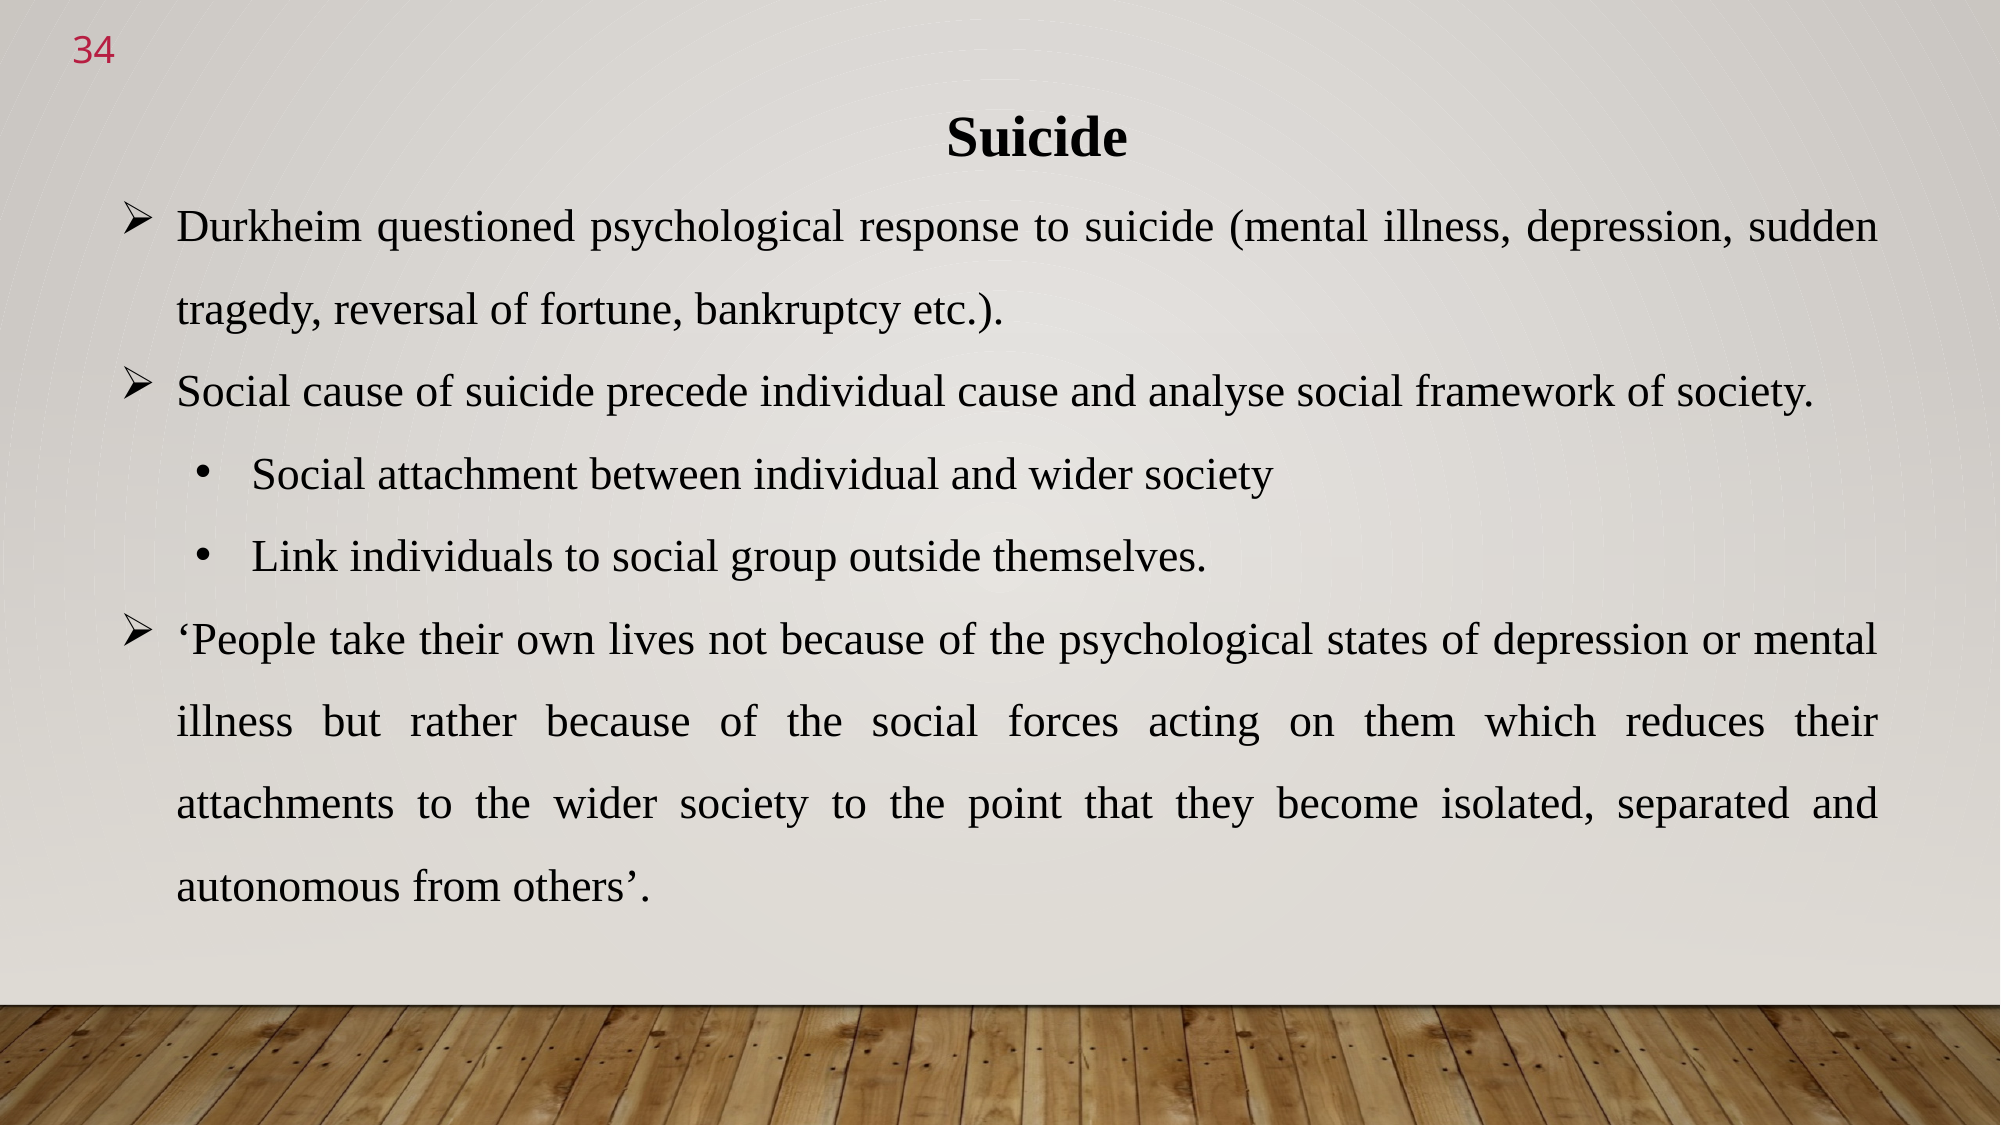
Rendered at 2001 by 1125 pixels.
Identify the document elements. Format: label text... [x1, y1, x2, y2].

text_box Suicide Durkheim questioned psychological response to suicide (mental illness, depression, sudden tragedy, reversal of fortune, bankruptcy etc.). Social cause of suicide precede individual cause and analyse social framework of society. Social attachment between individual and wider society Link individuals to social group outside themselves. ‘People take their own lives not because of the psychological states of depression or mental illness but rather because of the social forces acting on them which reduces their attachments to the wider society to the point that they become isolated, separated and autonomous from others’. [105, 56, 1895, 919]
slide_number 21 [0, 18, 131, 102]
picture [0, 1005, 2000, 1125]
